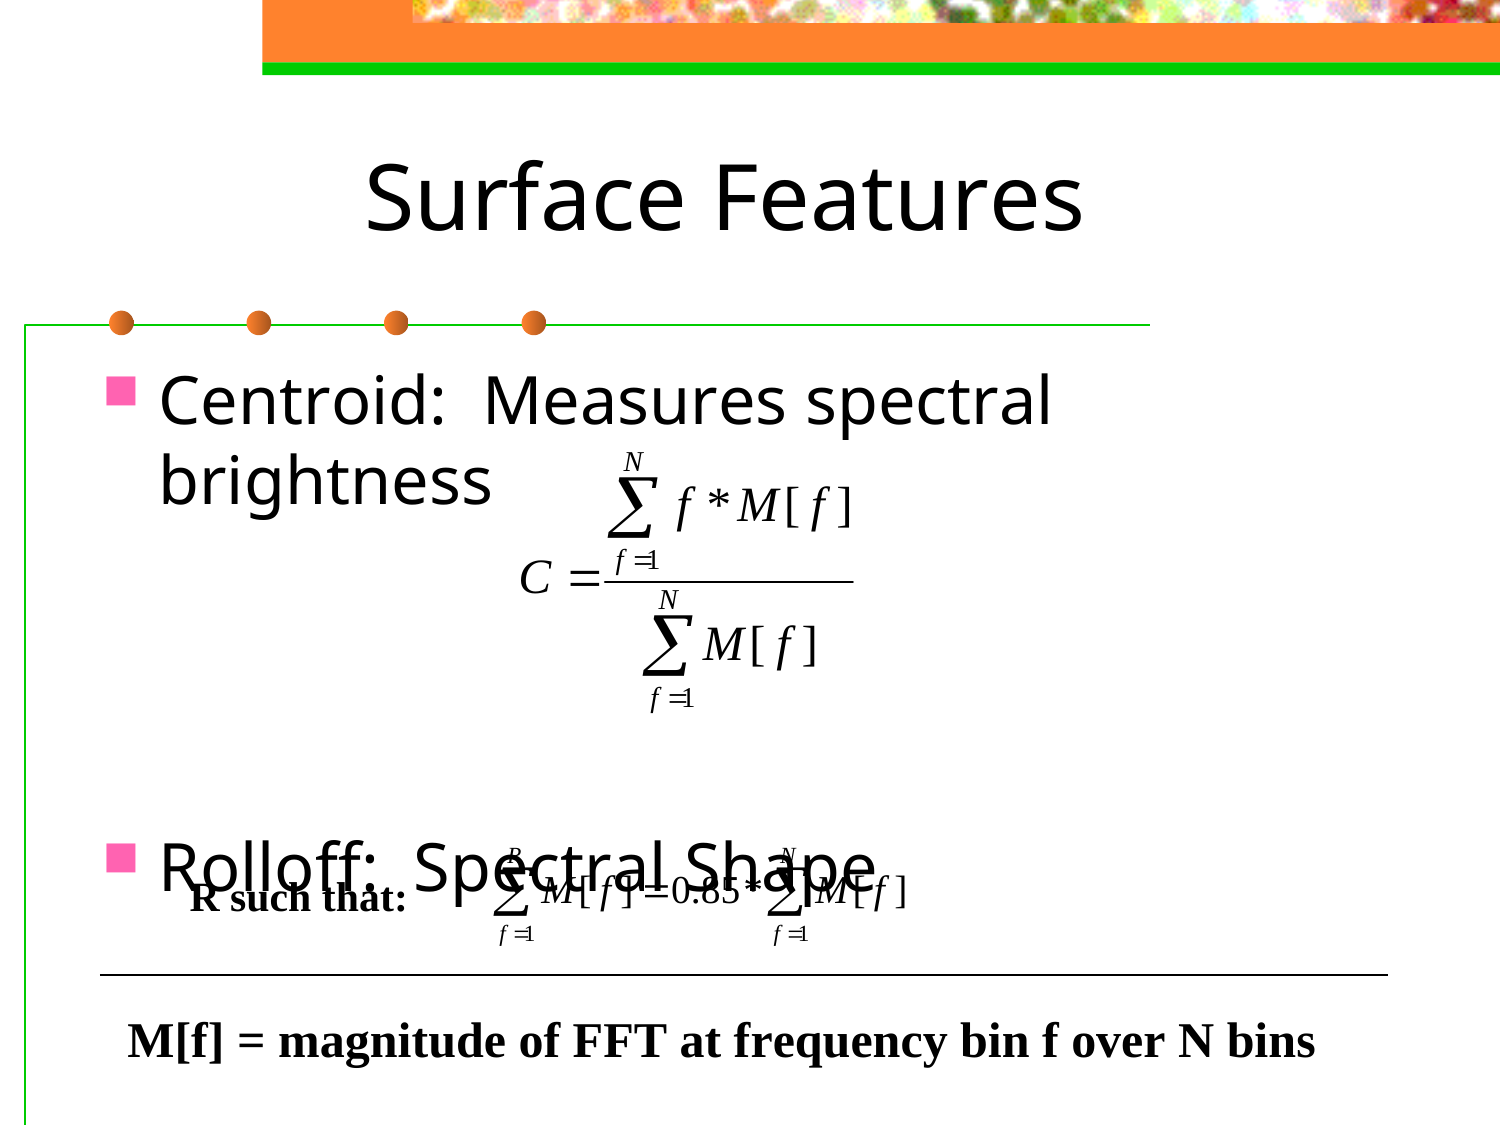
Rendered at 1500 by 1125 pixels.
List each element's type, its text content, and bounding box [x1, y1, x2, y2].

chart [512, 437, 863, 726]
text_box R such that: [174, 862, 451, 928]
text_box M[f] = magnitude of FFT at frequency bin f over N bins [112, 999, 1413, 1076]
picture [412, 0, 1500, 23]
chart [487, 837, 913, 953]
title Surface Features [87, 99, 1363, 288]
list Centroid: Measures spectral brightness Rolloff: Spectral Shape [87, 350, 1363, 1026]
